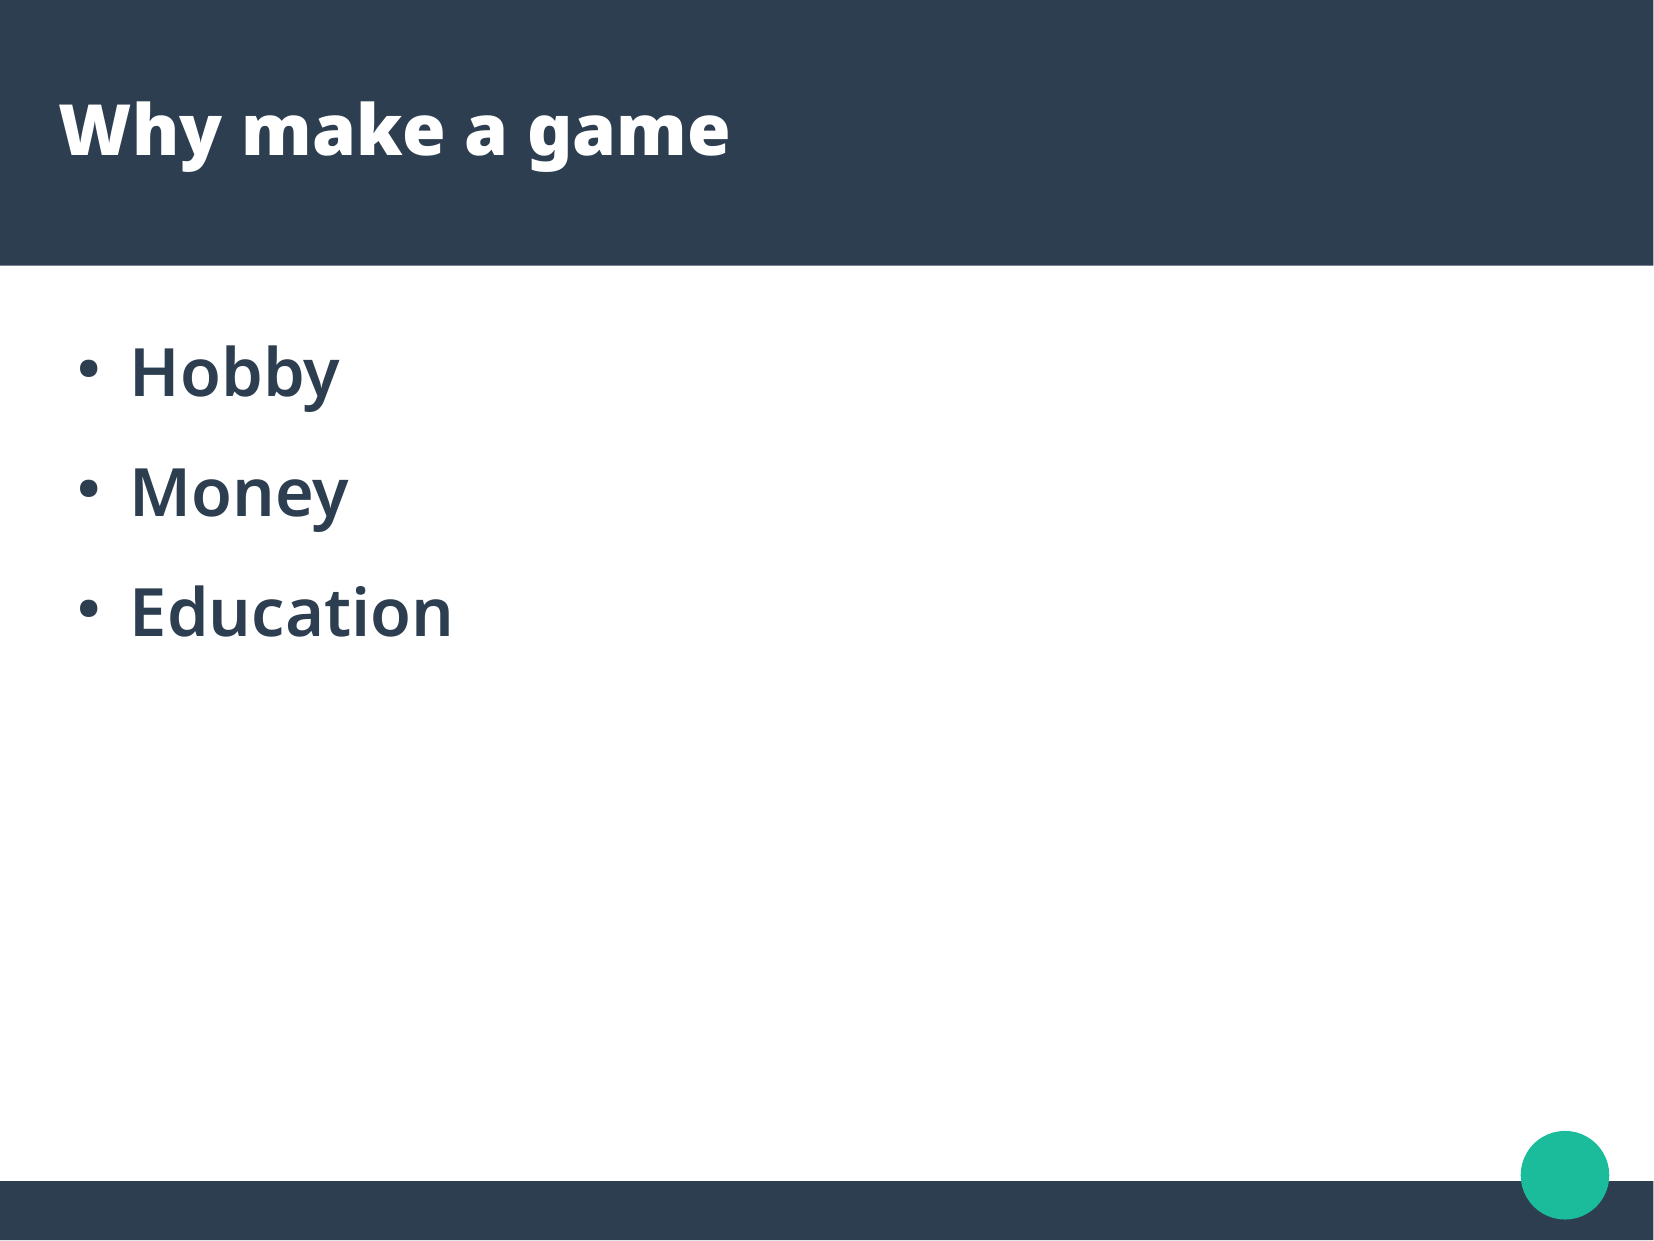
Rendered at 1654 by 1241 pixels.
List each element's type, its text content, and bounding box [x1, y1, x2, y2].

title Why make a game [59, 49, 1595, 207]
list Hobby Money Education [59, 324, 1595, 1152]
